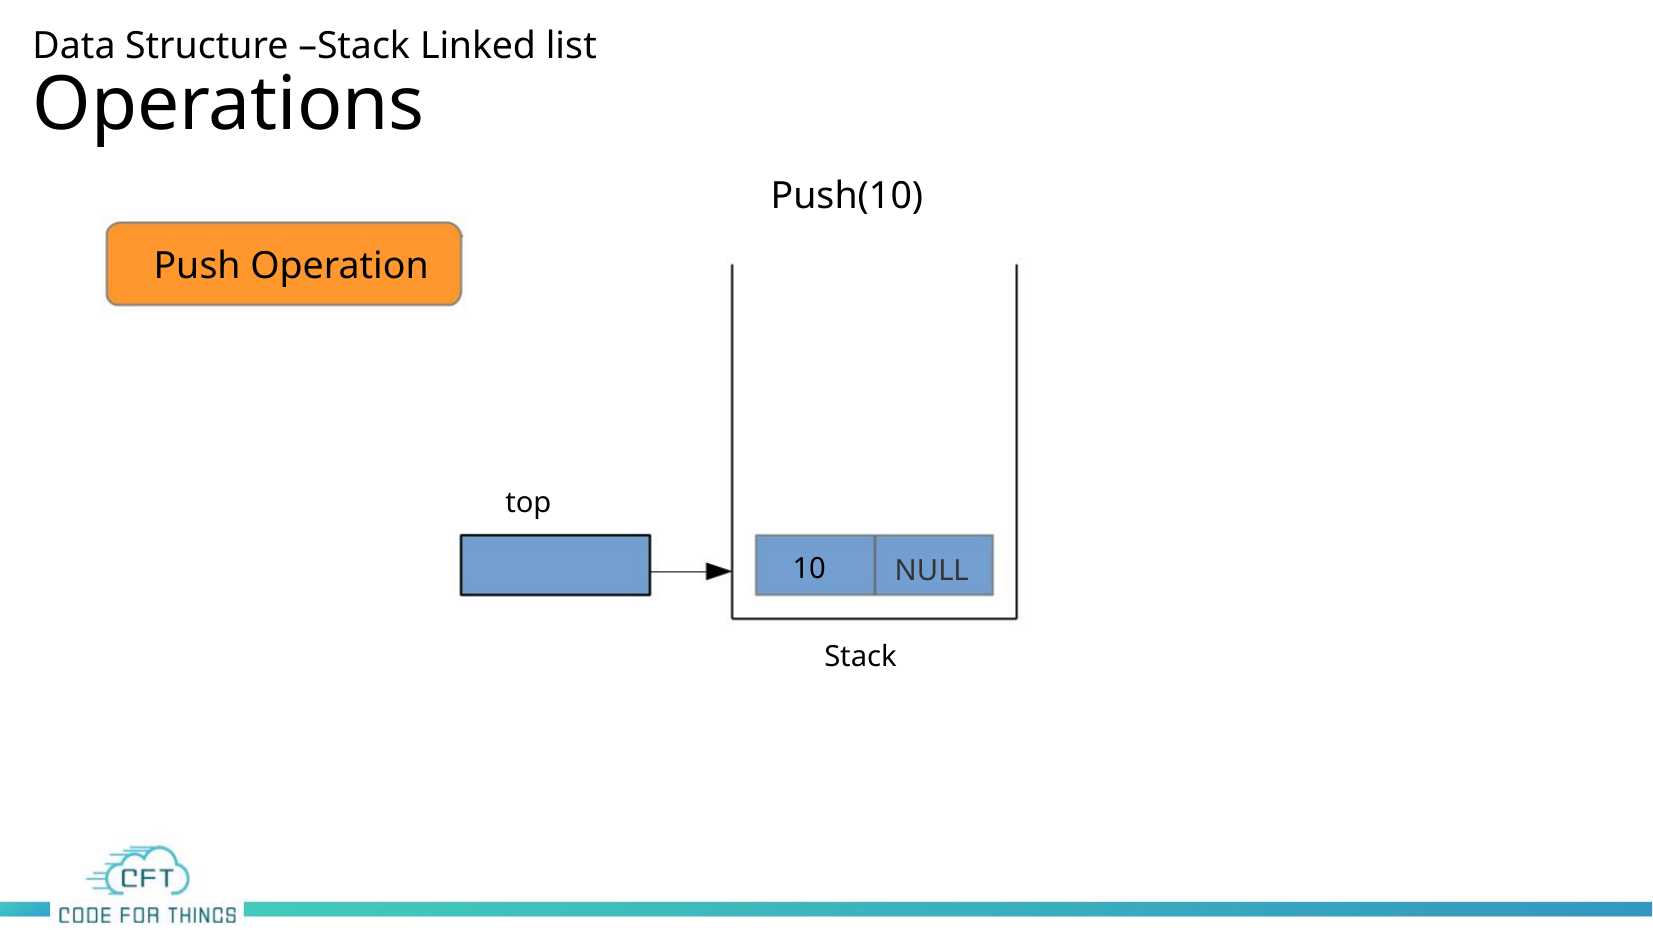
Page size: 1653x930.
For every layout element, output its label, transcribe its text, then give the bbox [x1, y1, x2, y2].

text_box [0, 0, 1653, 930]
text_box Stack [824, 638, 931, 673]
text_box 10 [792, 549, 855, 584]
text_box NULL [894, 552, 996, 587]
text_box Push Operation [153, 243, 439, 286]
text_box Data Structure –Stack Linked list Operations [32, 22, 669, 145]
text_box top [538, 498, 547, 510]
text_box Push(10) [770, 171, 963, 216]
text_box top [505, 484, 579, 519]
